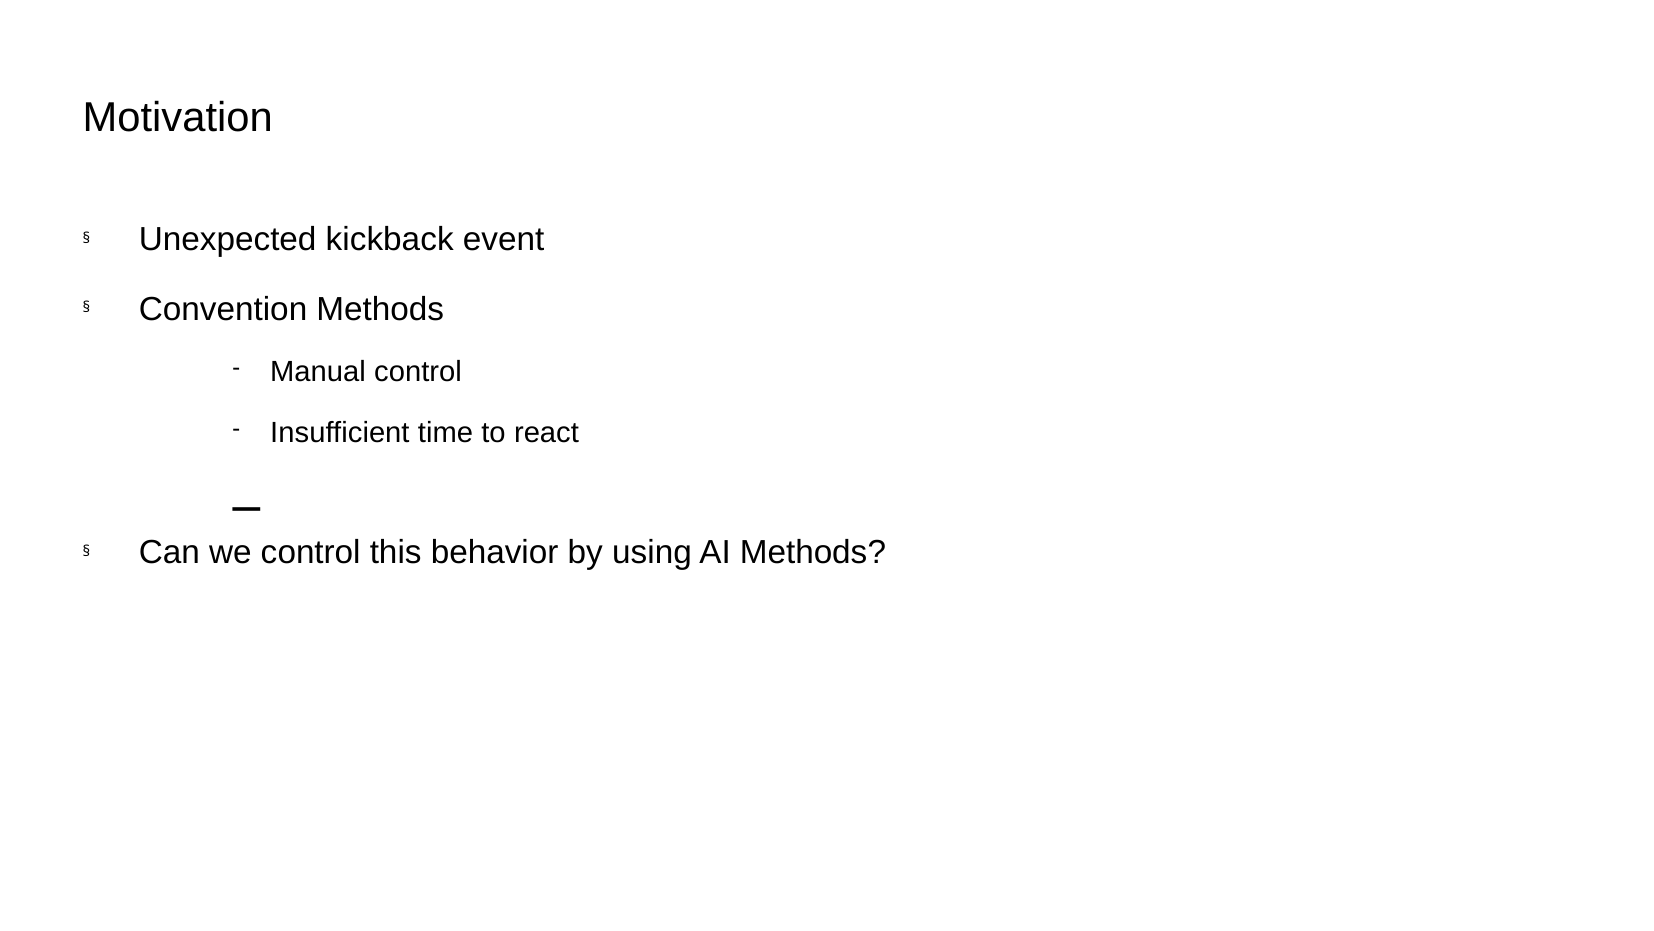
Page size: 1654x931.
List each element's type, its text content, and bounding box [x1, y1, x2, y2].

list Unexpected kickback event Convention Methods Manual control Insufficient time to react [82, 217, 1571, 451]
list Can we control this behavior by using AI Methods? [82, 451, 1571, 759]
title Motivation [82, 37, 1571, 193]
